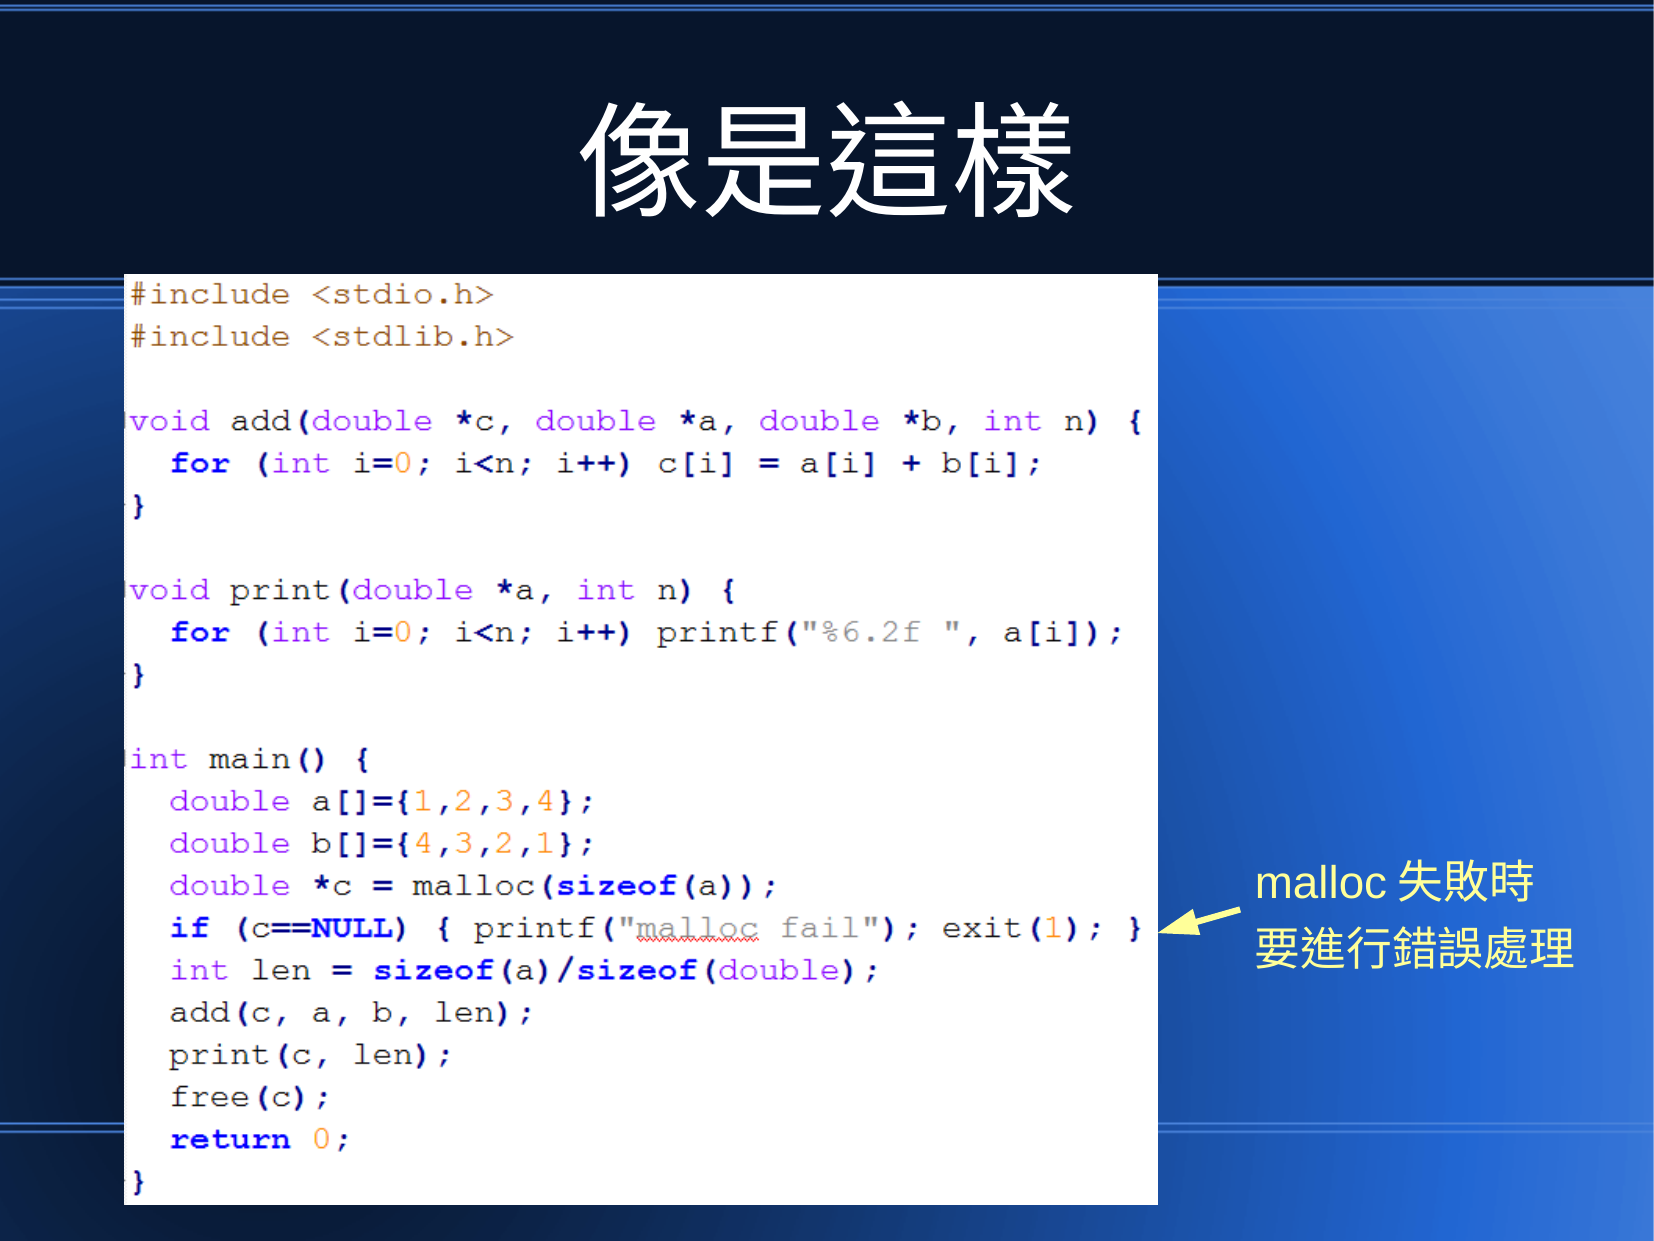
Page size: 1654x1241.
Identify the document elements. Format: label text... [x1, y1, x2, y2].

title 像是這樣 [82, 49, 1571, 257]
picture [0, 0, 1654, 1241]
text_box malloc失敗時 要進行錯誤處理 [1240, 838, 1591, 969]
